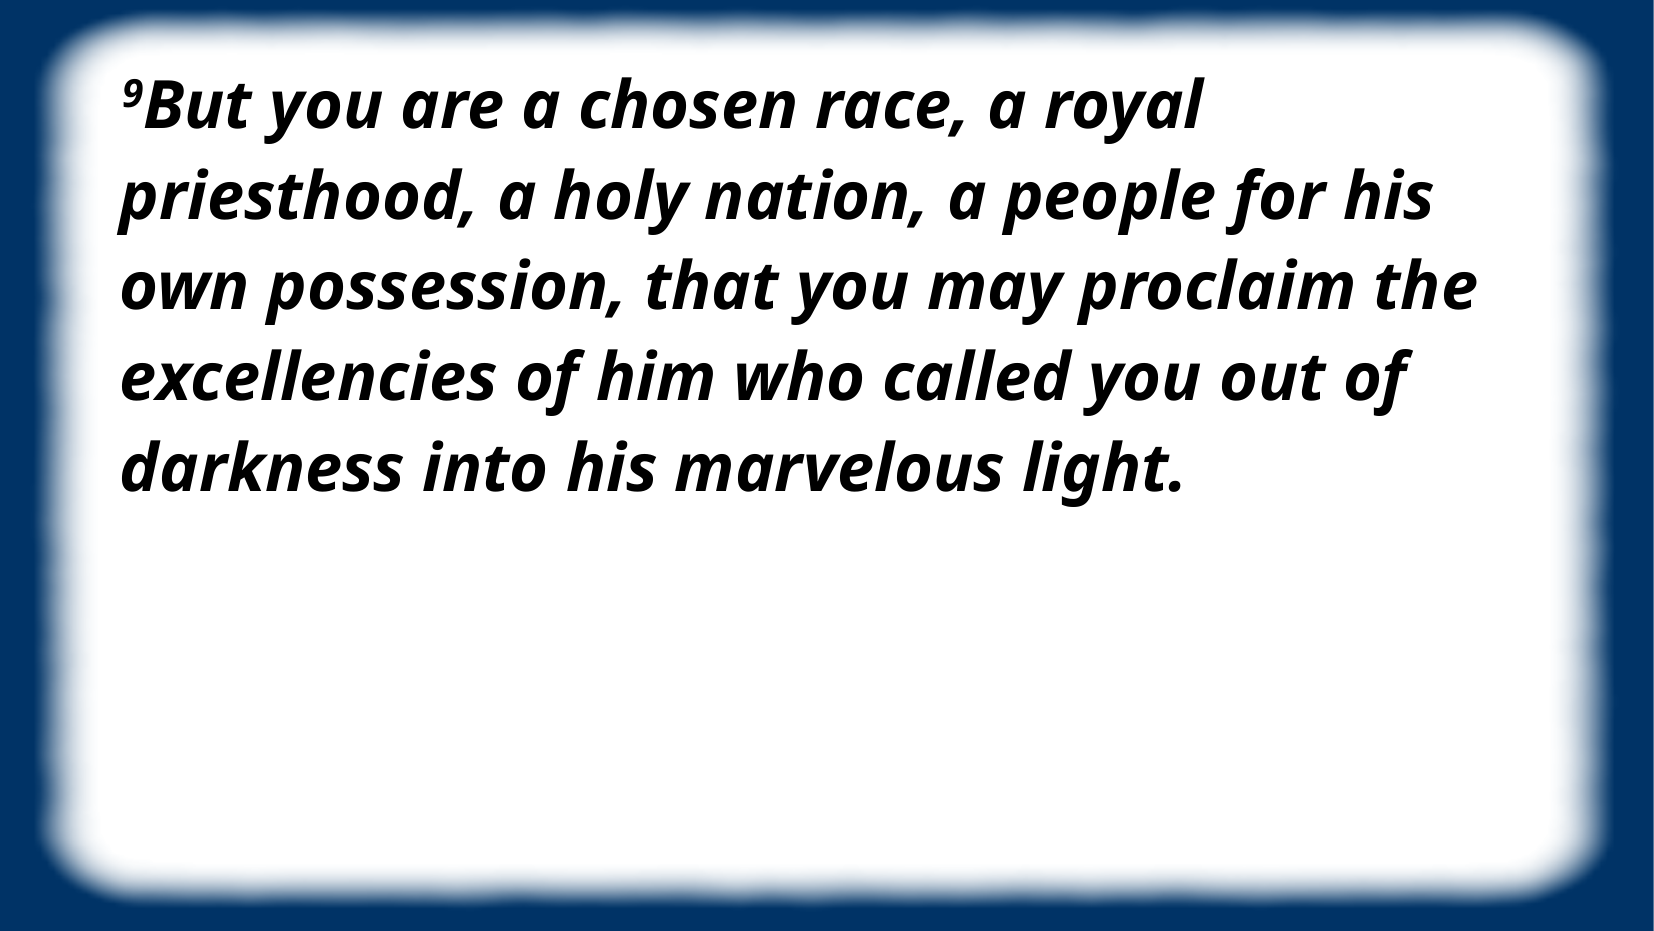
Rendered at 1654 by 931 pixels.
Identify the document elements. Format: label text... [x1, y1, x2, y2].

text_box 9But you are a chosen race, a royal priesthood, a holy nation, a people for his own possession, that you may proclaim the excellencies of him who called you out of darkness into his marvelous light. [105, 49, 1546, 509]
picture [0, 0, 1654, 931]
